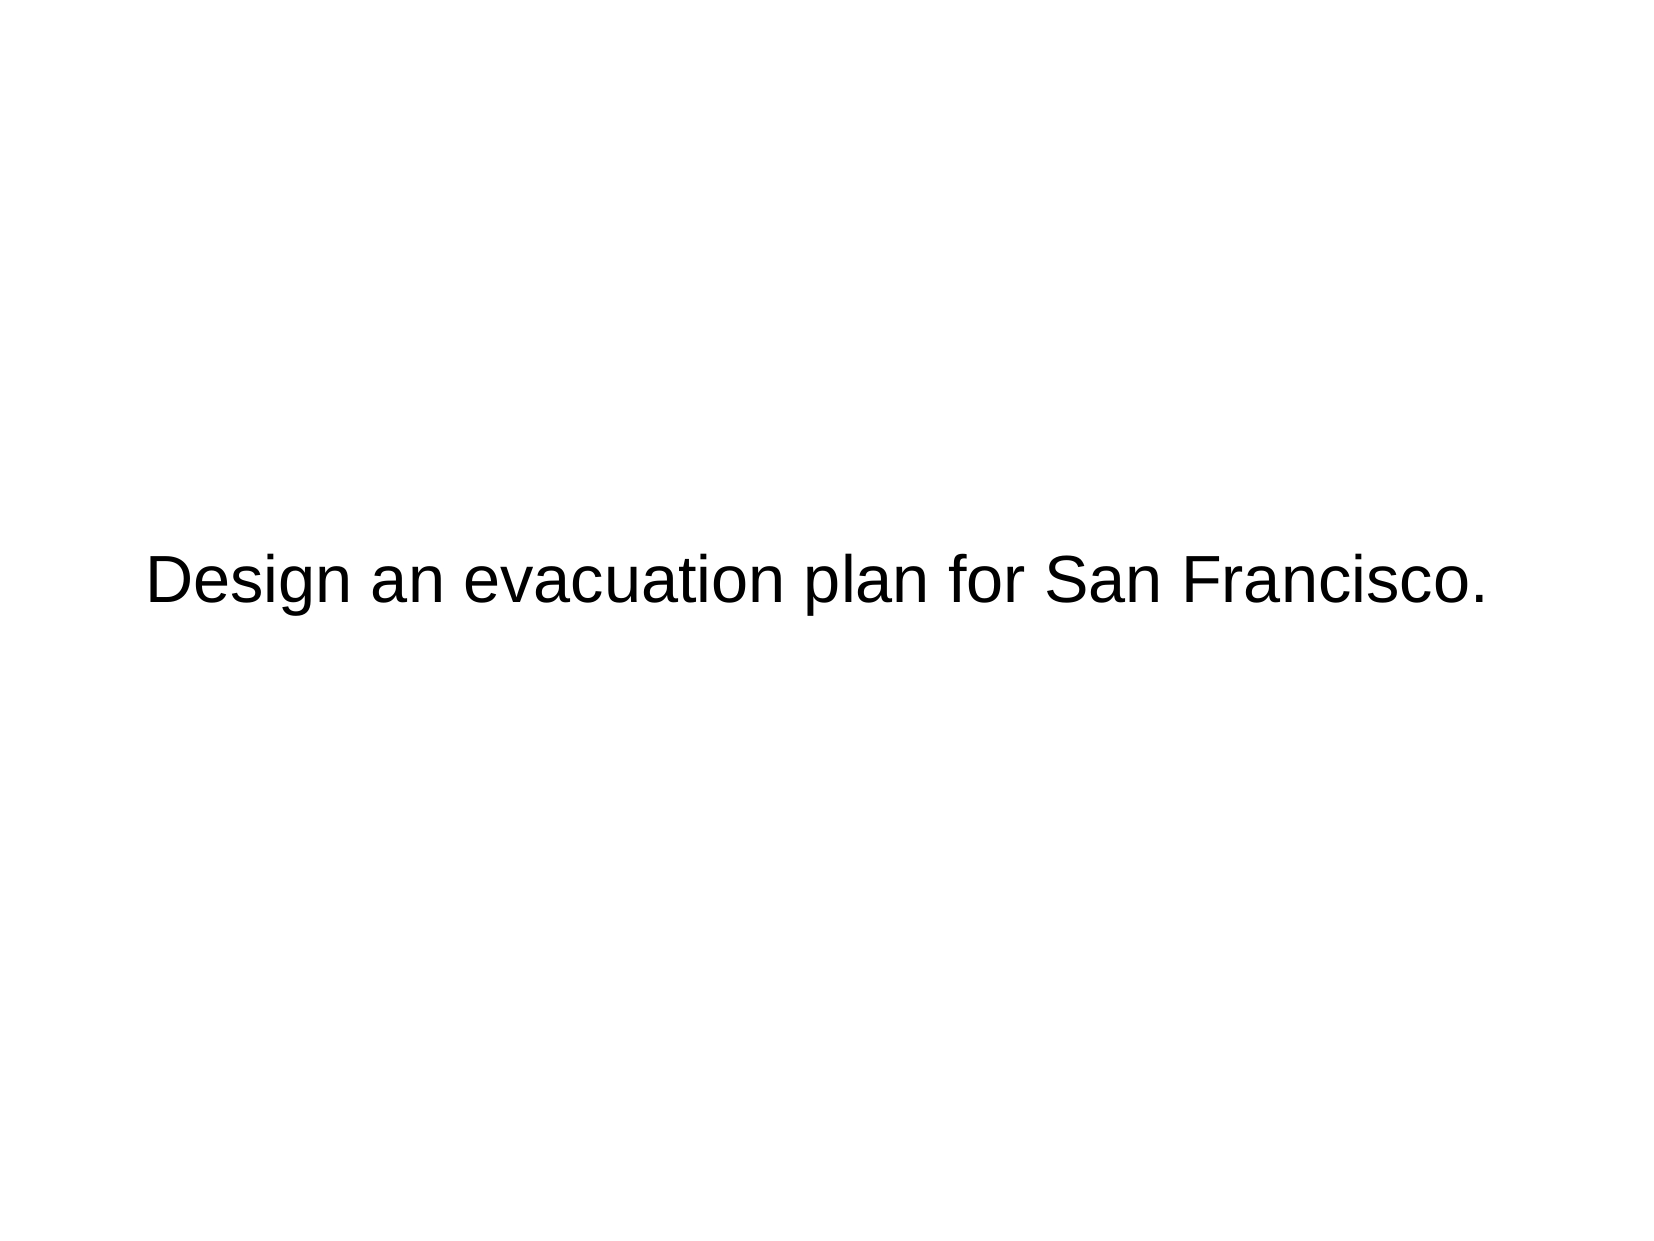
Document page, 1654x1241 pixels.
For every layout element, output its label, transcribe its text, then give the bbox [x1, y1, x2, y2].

subtitle Design an evacuation plan for San Francisco. [82, 56, 1571, 1102]
